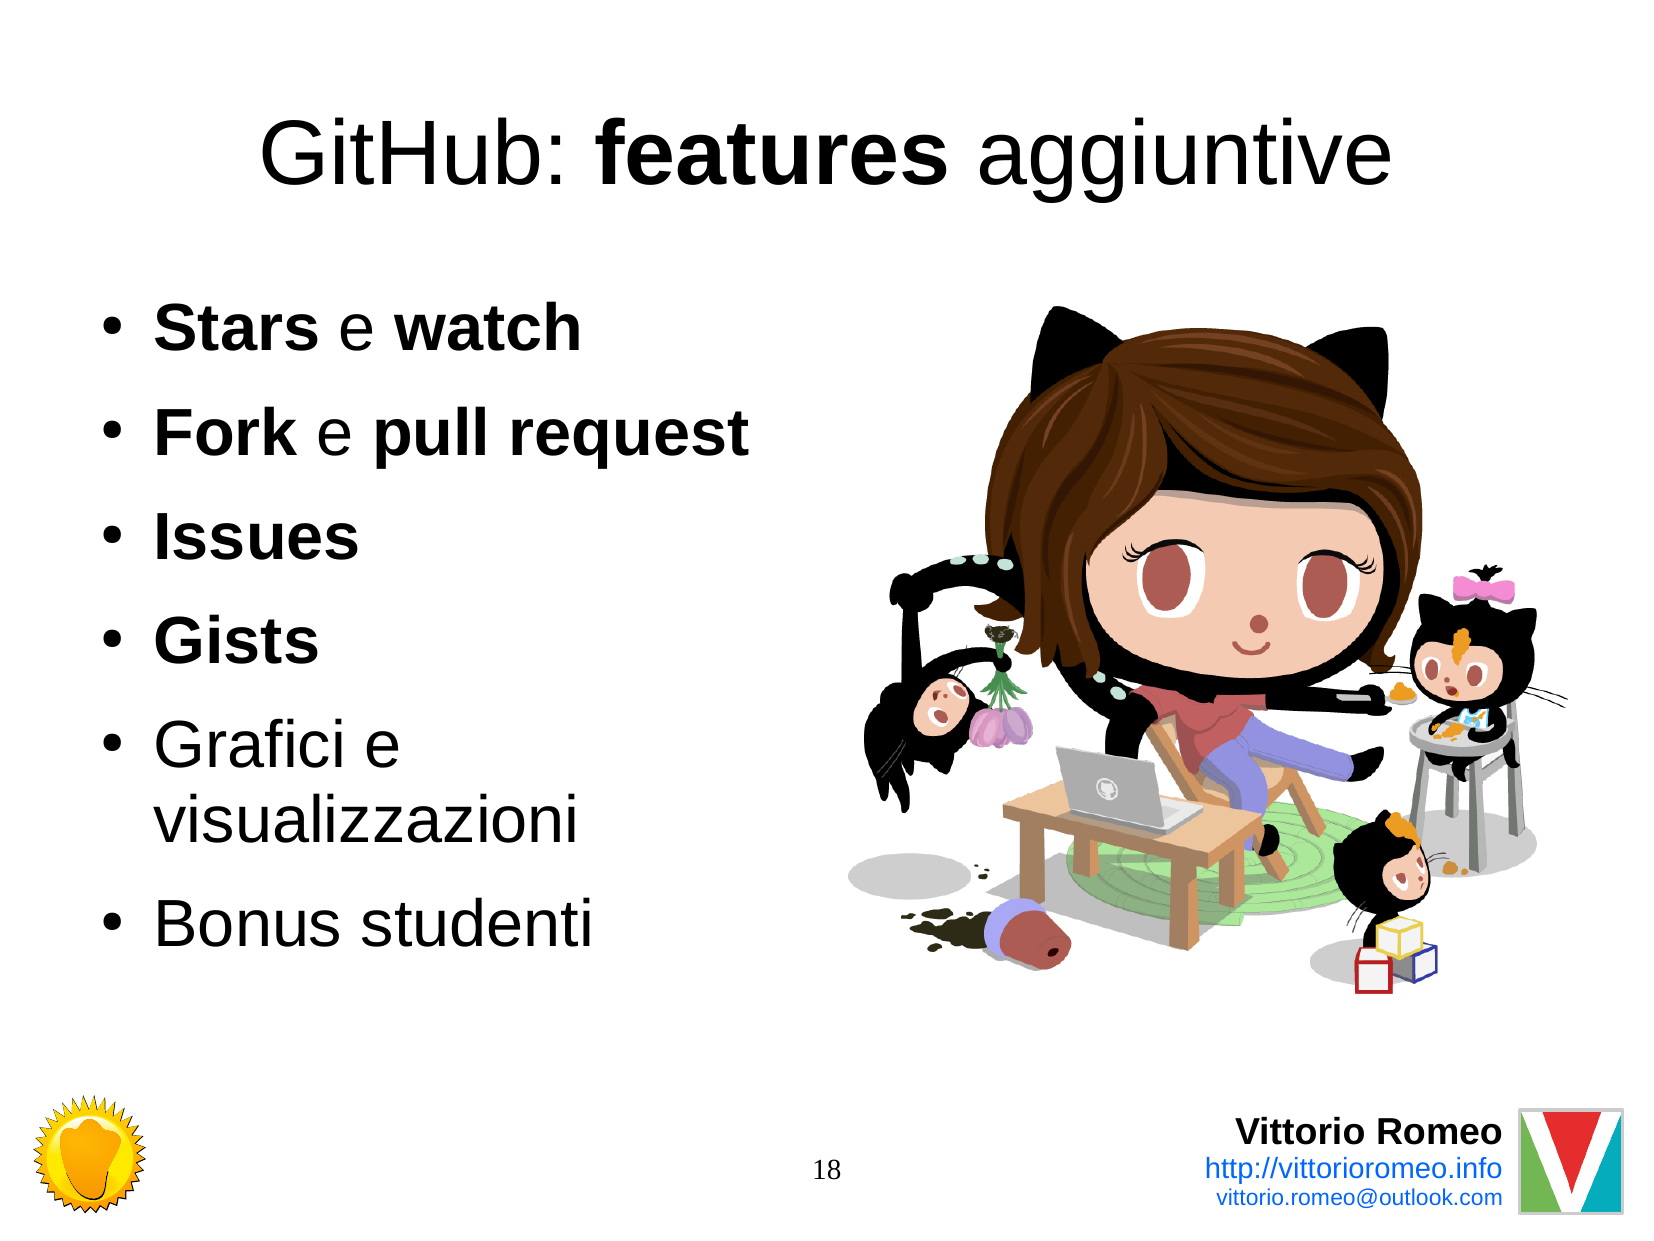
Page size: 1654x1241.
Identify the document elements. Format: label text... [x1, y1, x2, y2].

picture [1521, 1112, 1621, 1212]
title GitHub: features aggiuntive [82, 49, 1571, 257]
list Stars e watch Fork e pull request Issues Gists Grafici e visualizzazioni Bonus studenti [82, 290, 809, 1010]
picture [848, 290, 1568, 1010]
